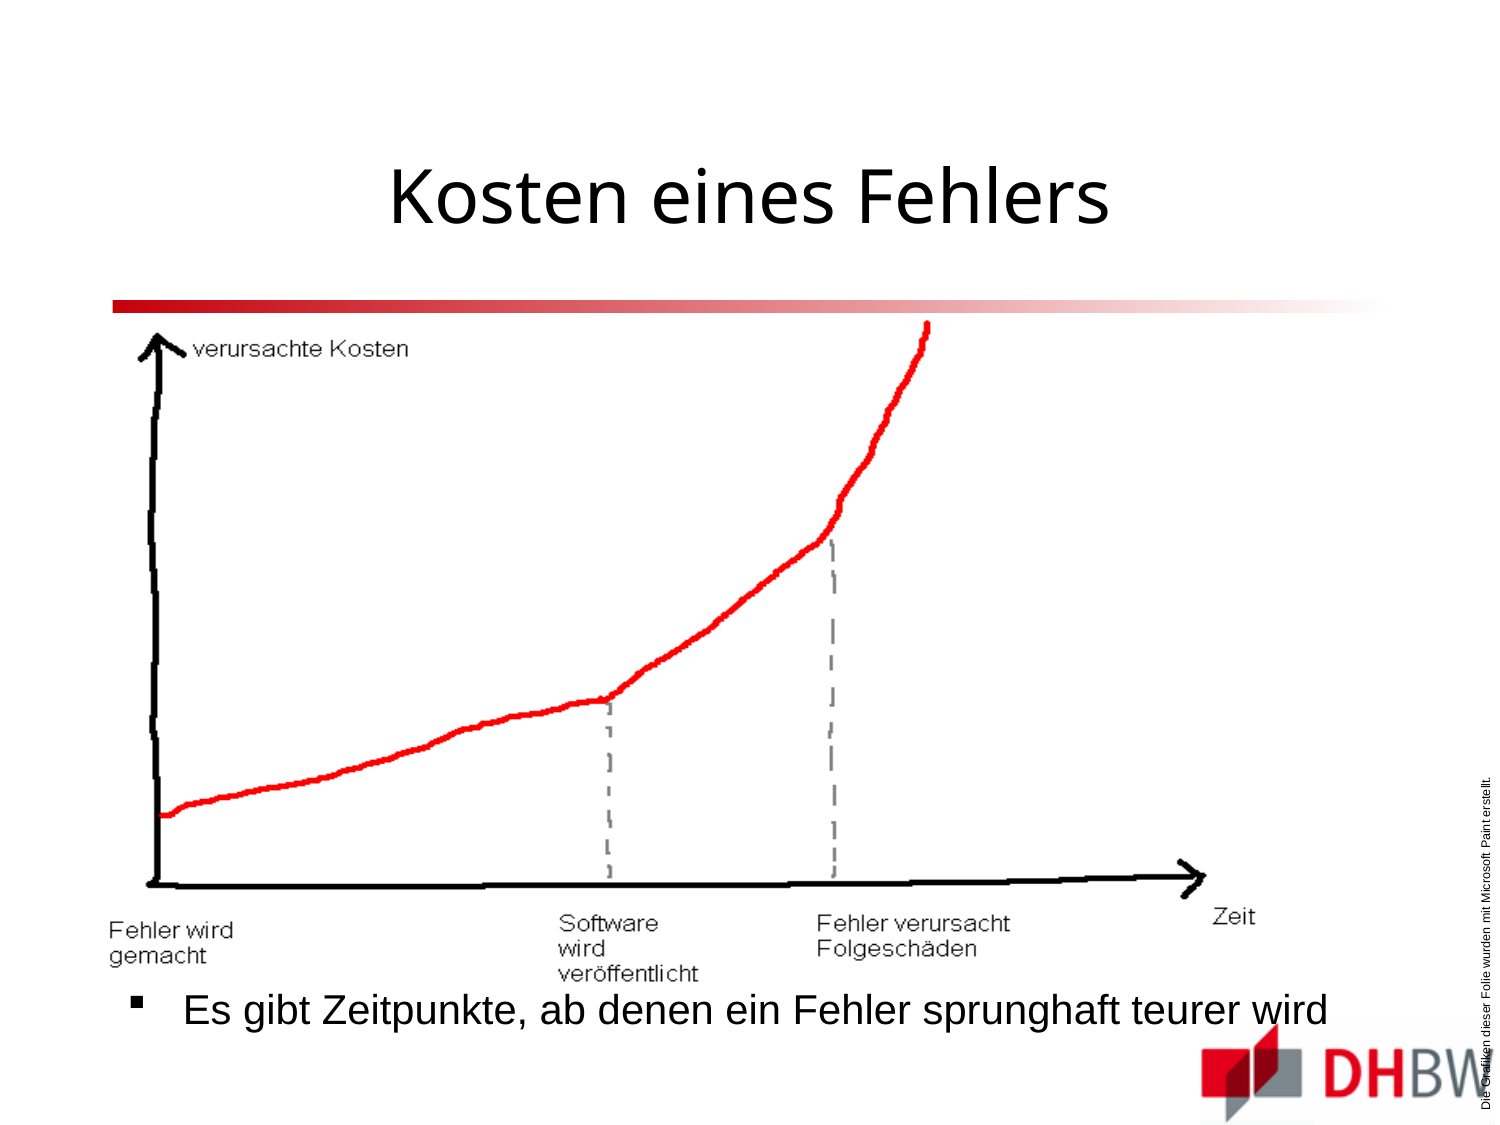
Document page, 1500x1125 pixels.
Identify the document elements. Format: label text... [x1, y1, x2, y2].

chart [83, 315, 1270, 1004]
list Es gibt Zeitpunkte, ab denen ein Fehler sprunghaft teurer wird [112, 975, 1388, 1051]
title Kosten eines Fehlers [112, 99, 1388, 288]
picture [1200, 1021, 1469, 1125]
text_box Die Grafiken dieser Folie wurden mit Microsoft Paint erstellt. [1469, 649, 1500, 1125]
